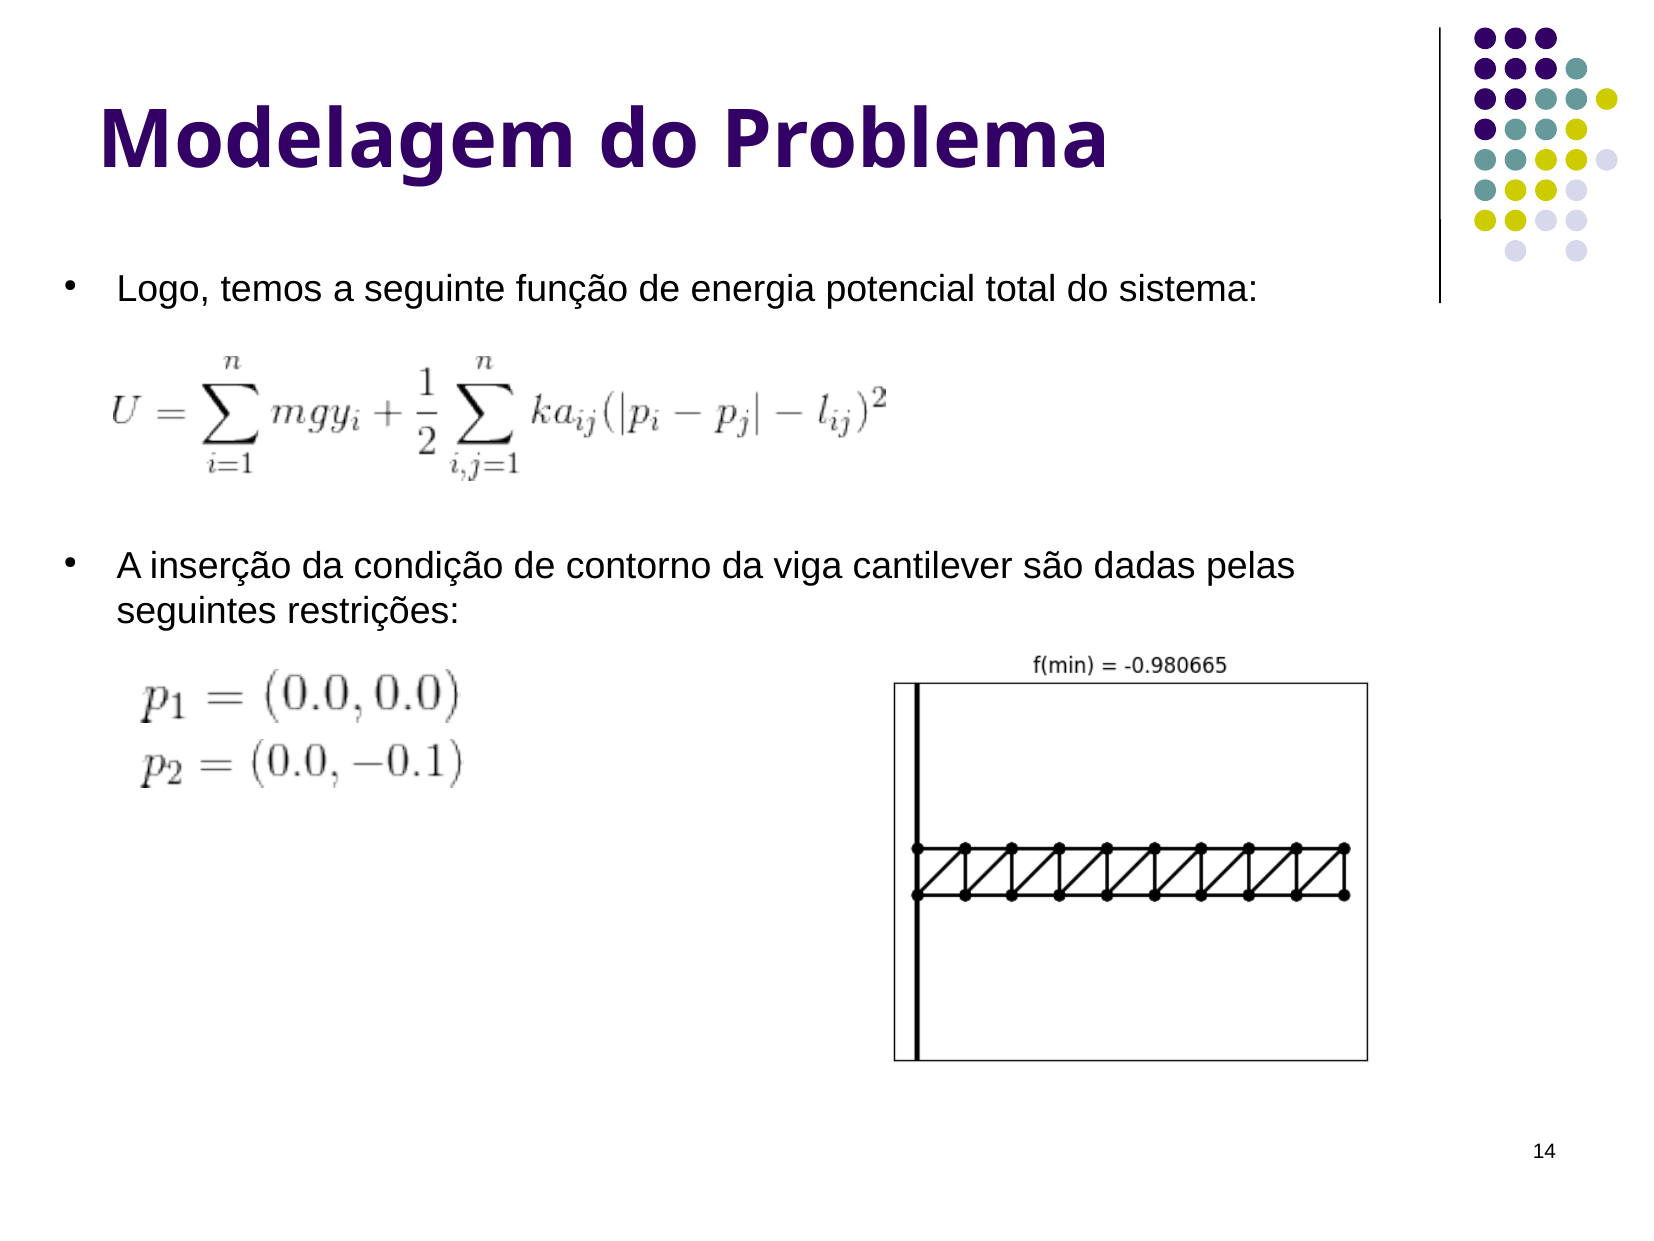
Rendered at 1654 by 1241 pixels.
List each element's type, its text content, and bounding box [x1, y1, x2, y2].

list Logo, temos a seguinte função de energia potencial total do sistema: [30, 256, 1461, 313]
picture [140, 739, 464, 788]
slide_number <número> [1185, 1129, 1571, 1213]
picture [140, 669, 461, 723]
title Modelagem do Problema [82, 52, 1447, 192]
picture [113, 356, 886, 481]
list A inserção da condição de contorno da viga cantilever são dadas pelas seguintes restrições: [30, 533, 1461, 671]
picture [885, 624, 1378, 1067]
